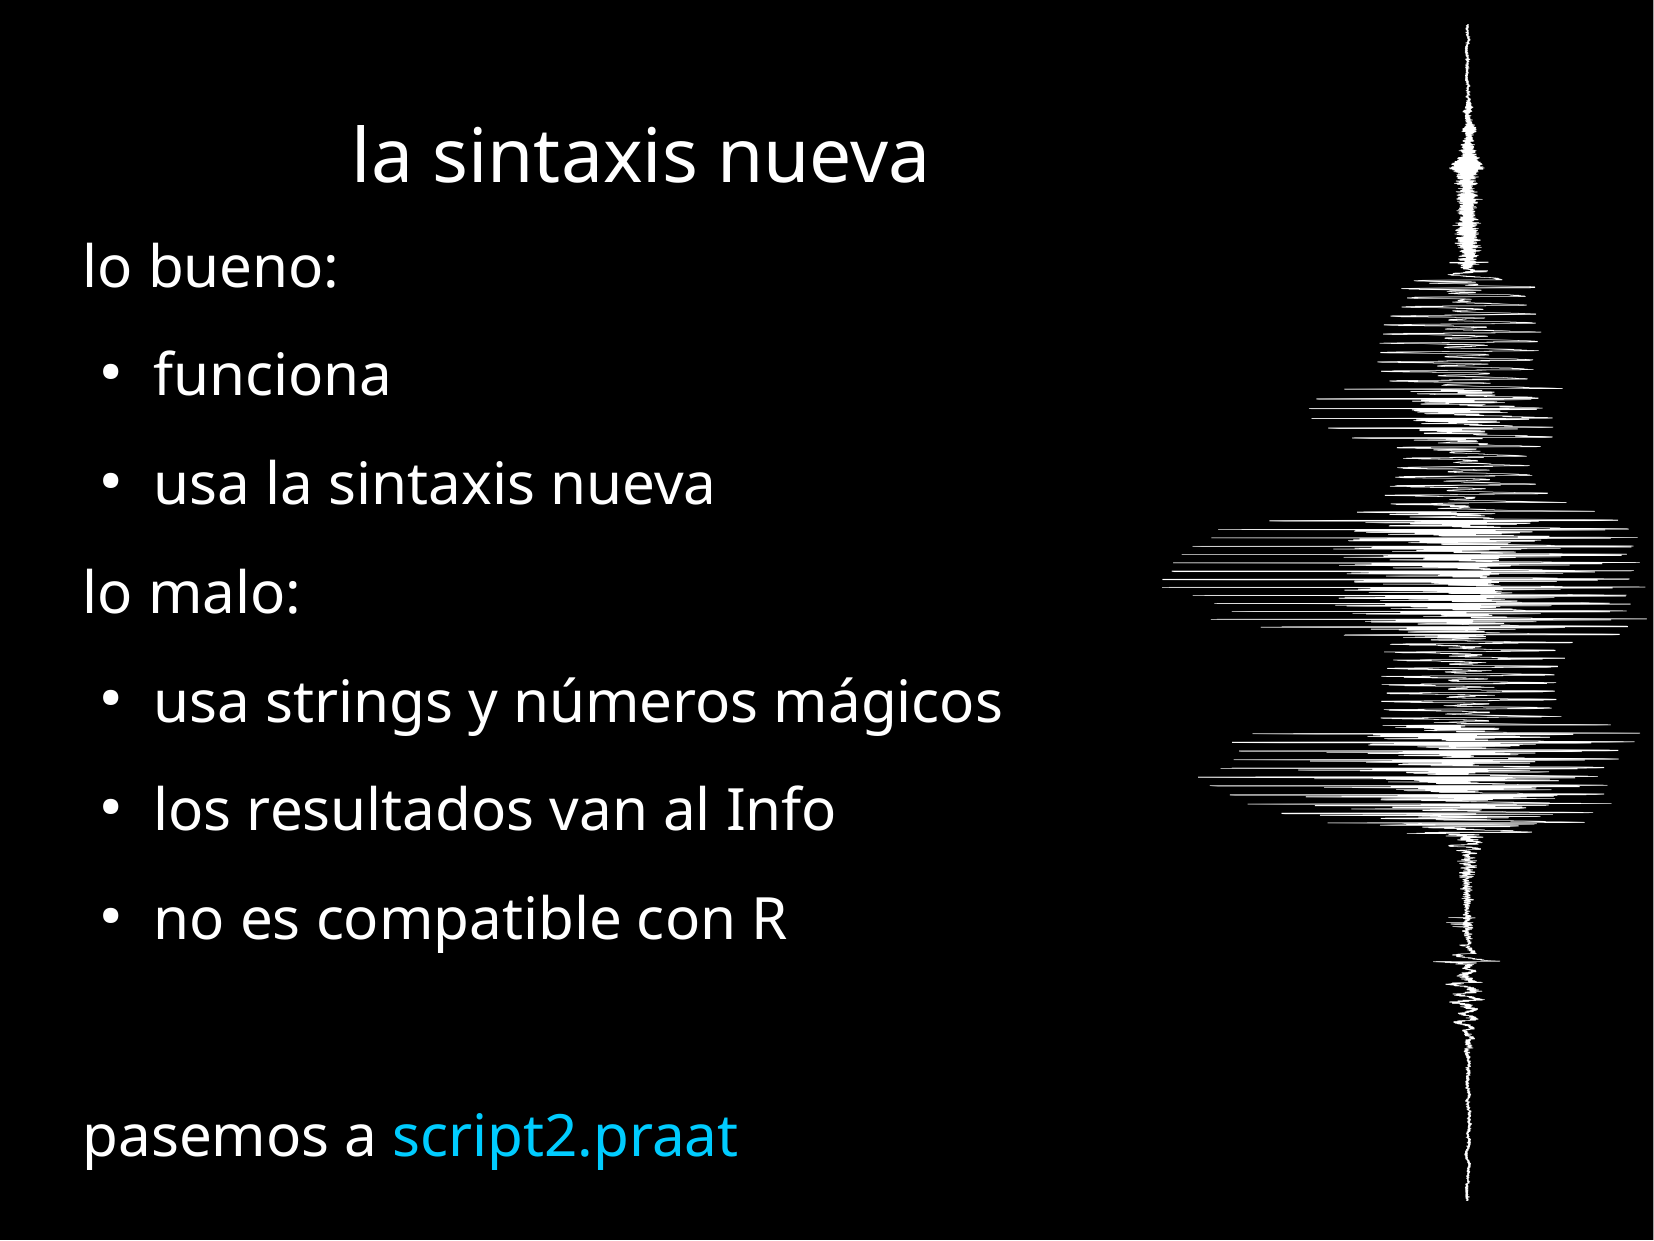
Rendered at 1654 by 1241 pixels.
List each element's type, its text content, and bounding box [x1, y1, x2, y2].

picture [1162, 24, 1647, 1201]
title la sintaxis nueva [82, 49, 1201, 257]
list lo bueno: funciona usa la sintaxis nueva lo malo: usa strings y números mágicos los resultados van al Info no es compatible con R pasemos a script2.praat [82, 290, 1276, 1109]
